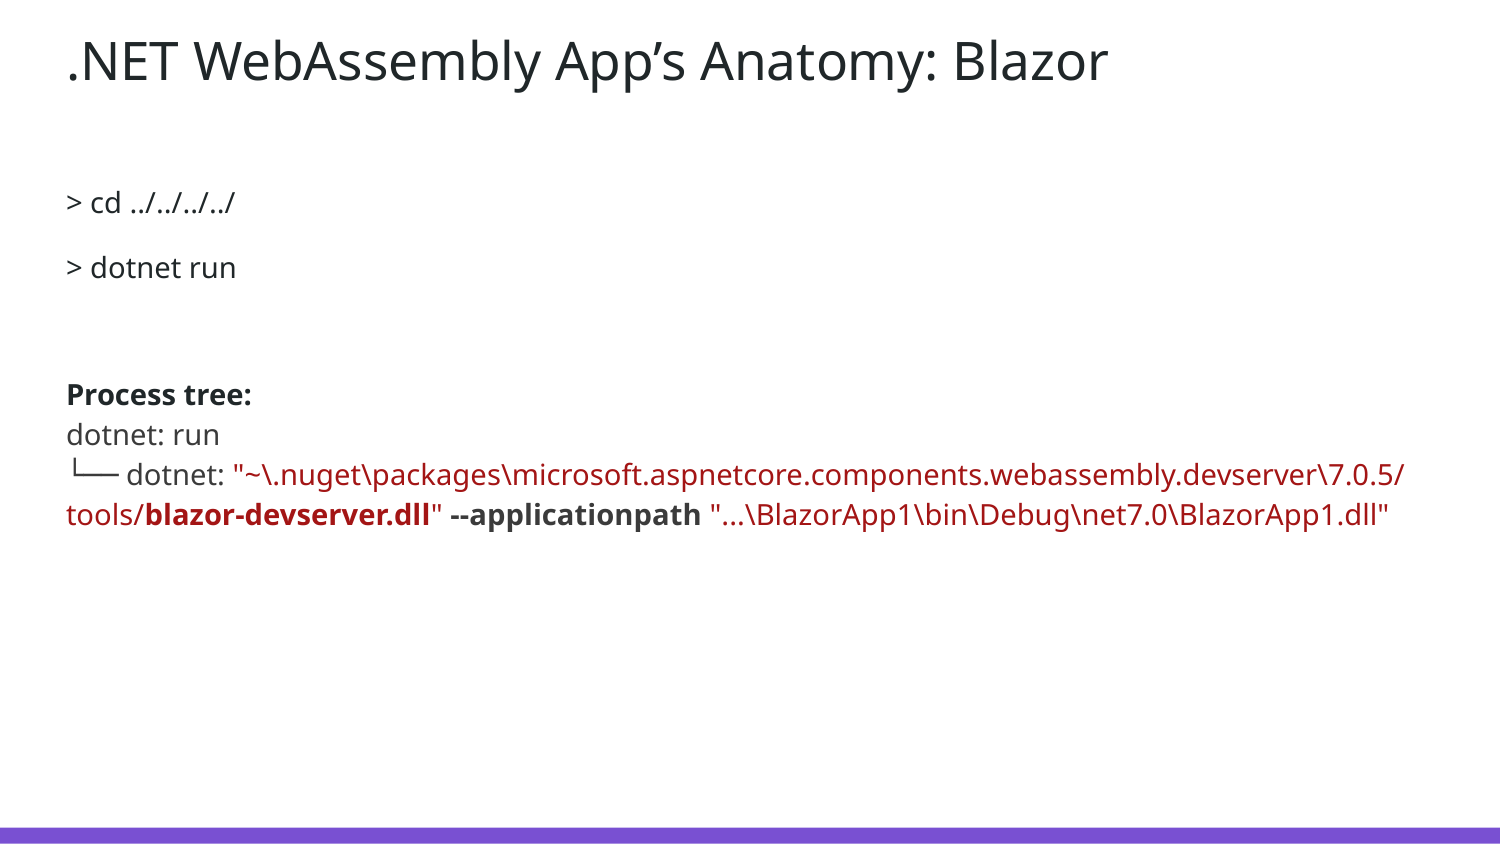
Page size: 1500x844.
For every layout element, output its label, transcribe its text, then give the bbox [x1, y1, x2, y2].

list > cd ../../../../ > dotnet run [51, 164, 1469, 323]
title .NET WebAssembly App’s Anatomy: Blazor [51, 12, 1449, 106]
text_box Process tree: dotnet: run └── dotnet: "~\.nuget\packages\microsoft.aspnetcore.components.webassembly.devserver\7.0.5/tools/blazor-devserver.dll" --applicationpath "...\BlazorApp1\bin\Debug\net7.0\BlazorApp1.dll" [51, 355, 1469, 547]
